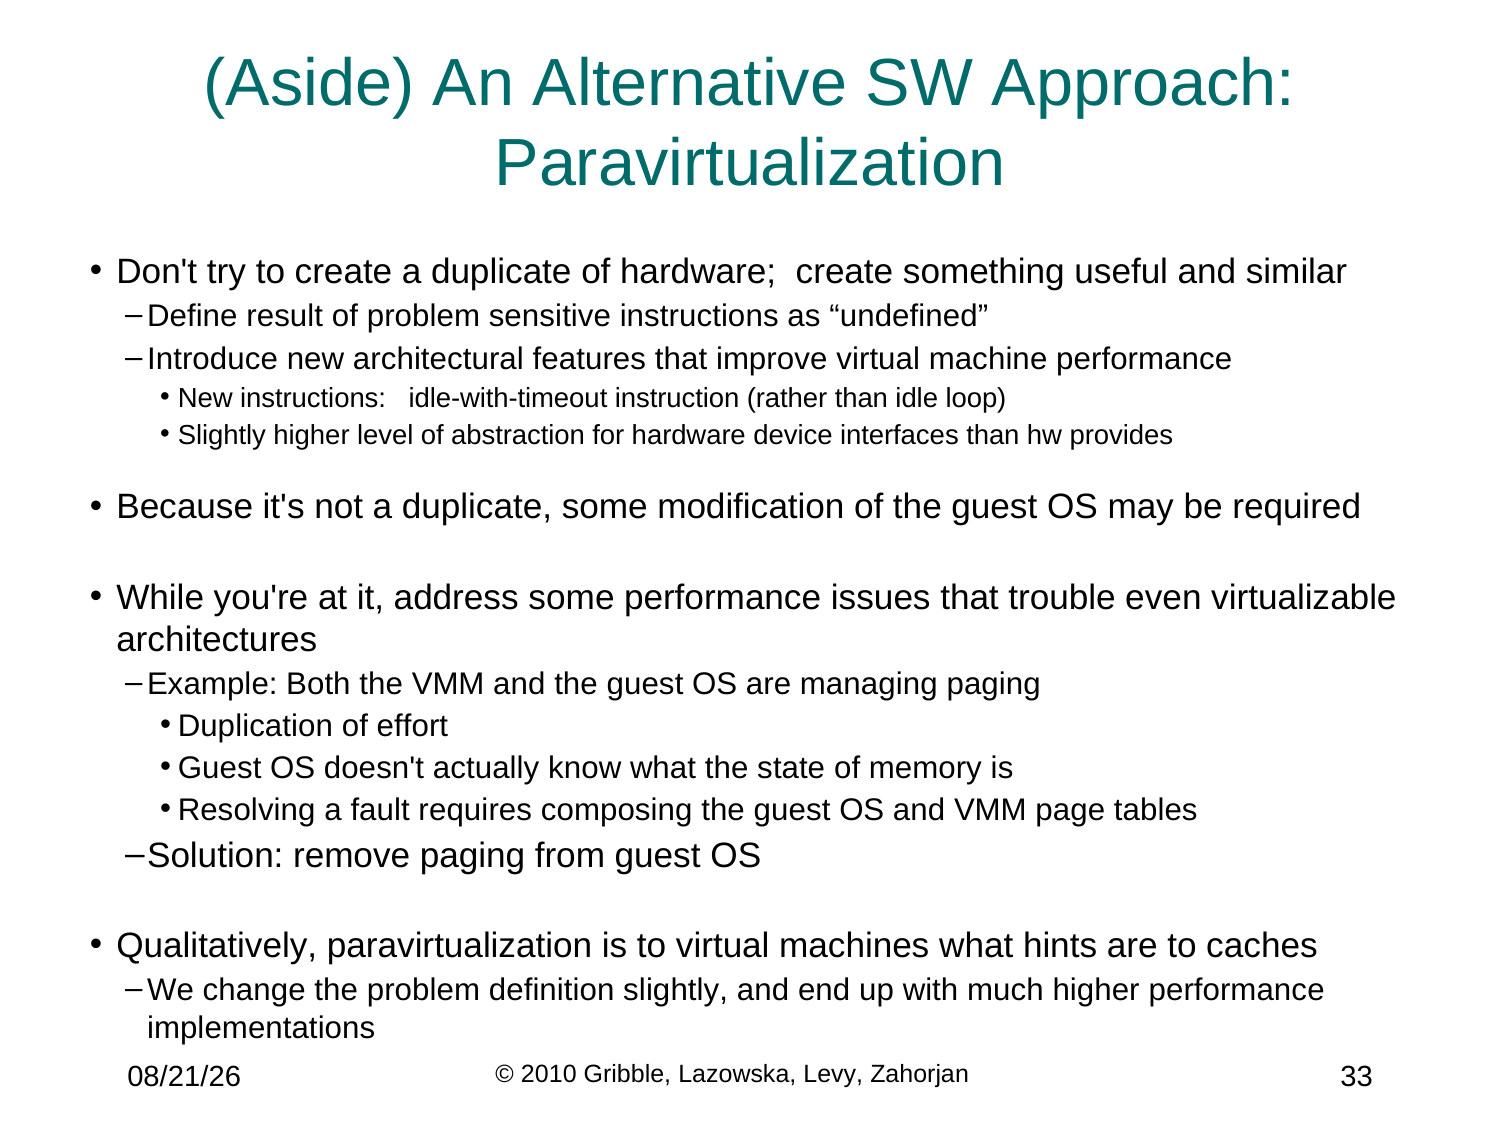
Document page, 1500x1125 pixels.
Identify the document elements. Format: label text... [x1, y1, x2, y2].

title (Aside) An Alternative SW Approach: Paravirtualization [112, 31, 1388, 207]
list Don't try to create a duplicate of hardware; create something useful and similar Define result of problem sensitive instructions as “undefined” Introduce new architectural features that improve virtual machine performance New instructions: idle-with-timeout instruction (rather than idle loop) Slightly higher level of abstraction for hardware device interfaces than hw provides Because it's not a duplicate, some modification of the guest OS may be required While you're at it, address some performance issues that trouble even virtualizable architectures Example: Both the VMM and the guest OS are managing paging Duplication of effort Guest OS doesn't actually know what the state of memory is Resolving a fault requires composing the guest OS and VMM page tables Solution: remove paging from guest OS Qualitatively, paravirtualization is to virtual machines what hints are to caches We change the problem definition slightly, and end up with much higher performance implementations [75, 240, 1463, 1074]
